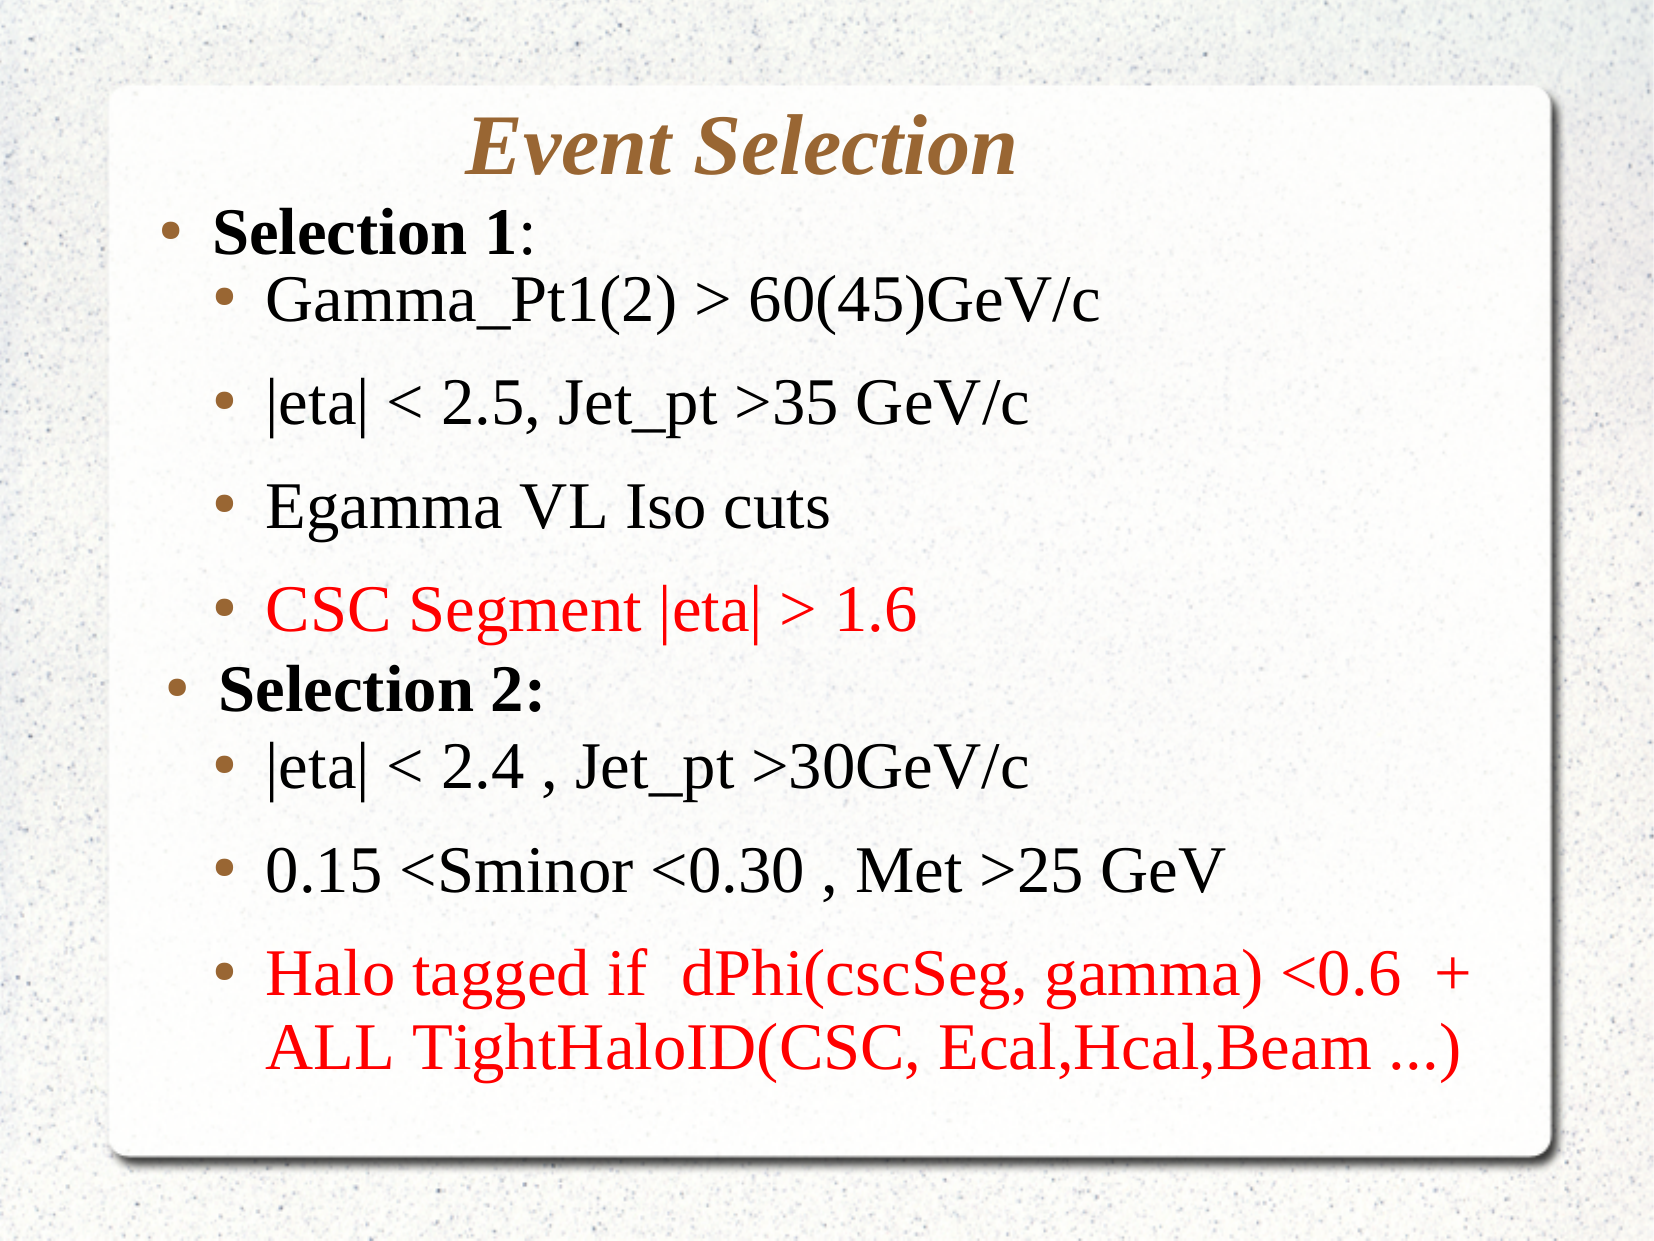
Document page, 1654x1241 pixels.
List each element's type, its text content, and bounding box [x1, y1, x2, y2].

list Selection 1: [141, 195, 1501, 697]
list Gamma_Pt1(2) > 60(45)GeV/c |eta| < 2.5, Jet_pt >35 GeV/c Egamma VL Iso cuts CSC Segment |eta| > 1.6 [195, 261, 1486, 651]
picture [0, 0, 1654, 1241]
title Event Selection [195, 96, 1291, 195]
list Selection 2: [147, 651, 1516, 1043]
list |eta| < 2.4 , Jet_pt >30GeV/c 0.15 <Sminor <0.30 , Met >25 GeV Halo tagged if dPhi(cscSeg, gamma) <0.6 + ALL TightHaloID(CSC, Ecal,Hcal,Beam ...) [195, 729, 1531, 1085]
